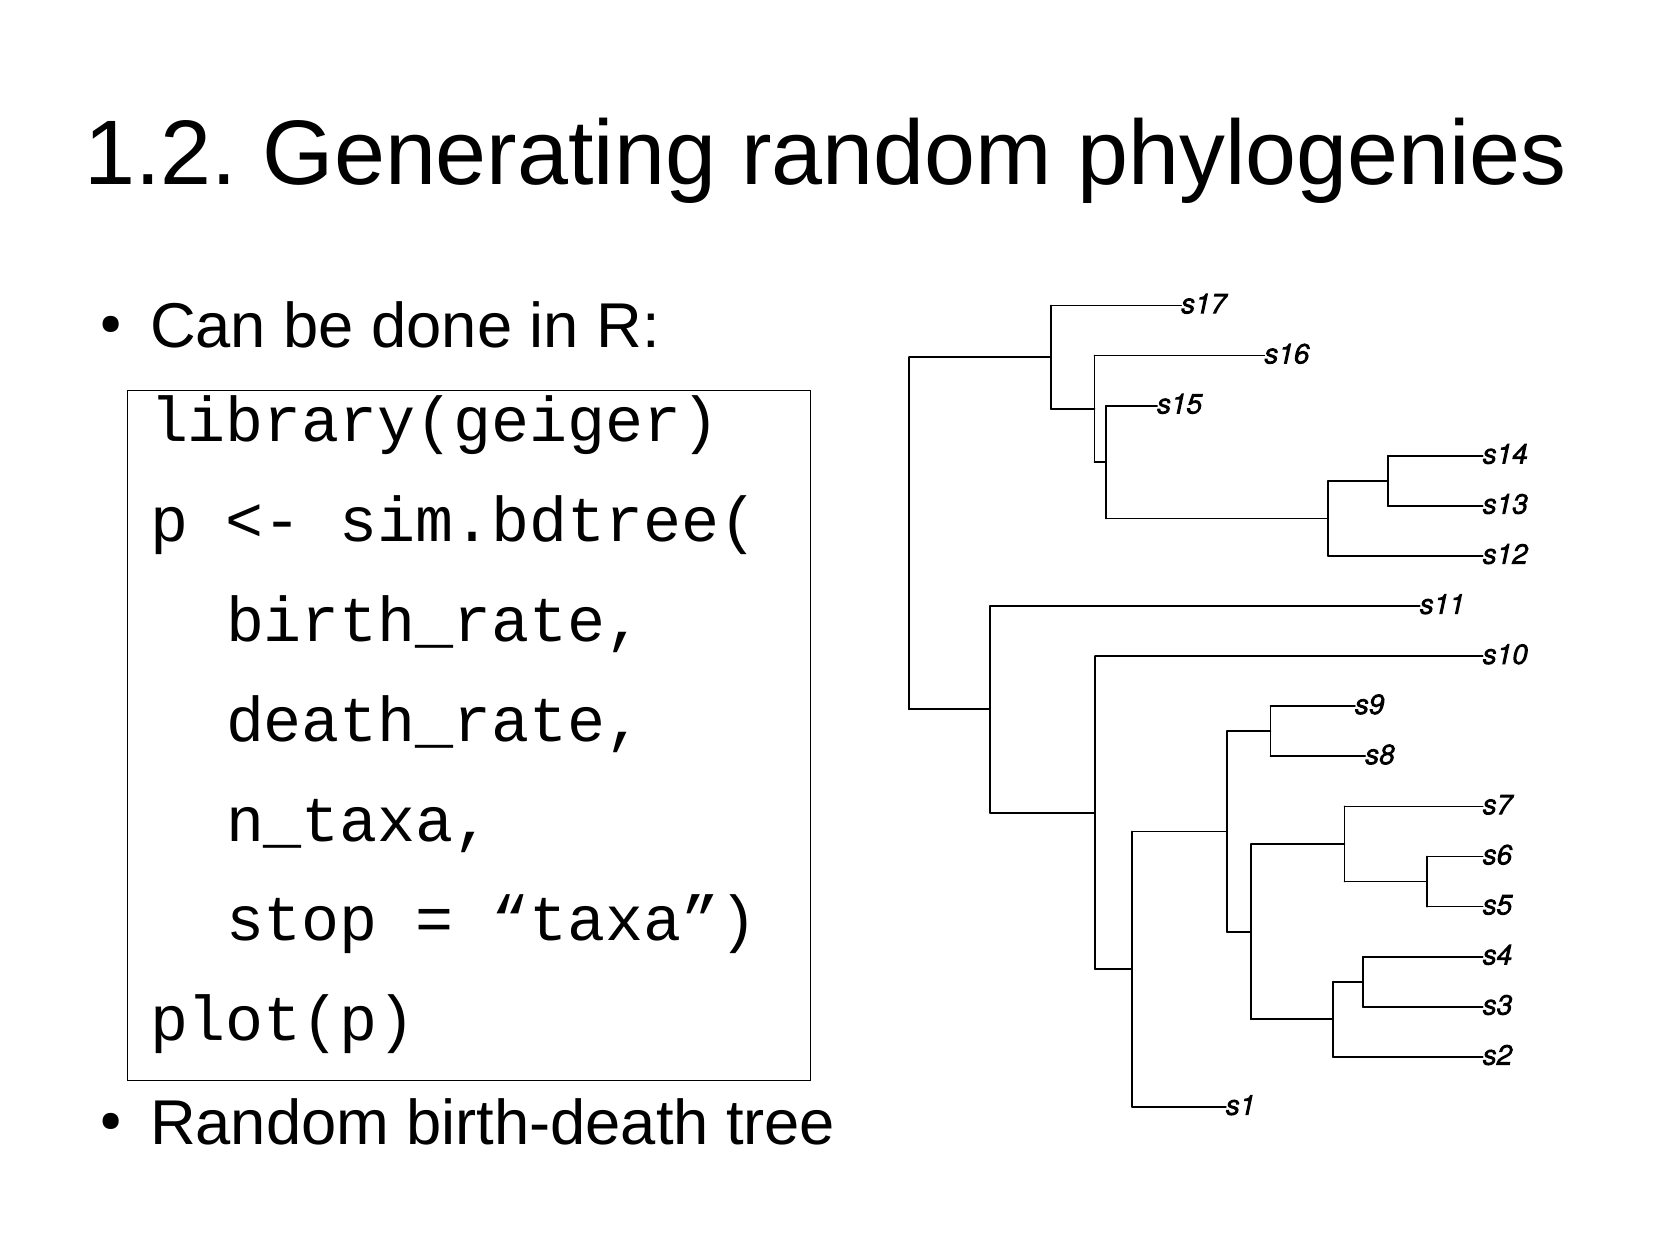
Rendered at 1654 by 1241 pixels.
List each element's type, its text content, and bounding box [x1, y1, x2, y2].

list Can be done in R: library(geiger) p <- sim.bdtree( birth_rate, death_rate, n_taxa, stop = “taxa”) plot(p) Random birth-death tree [82, 290, 841, 1171]
text_box [127, 390, 811, 1081]
title 1.2. Generating random phylogenies [82, 49, 1571, 257]
picture [735, 135, 1654, 1241]
